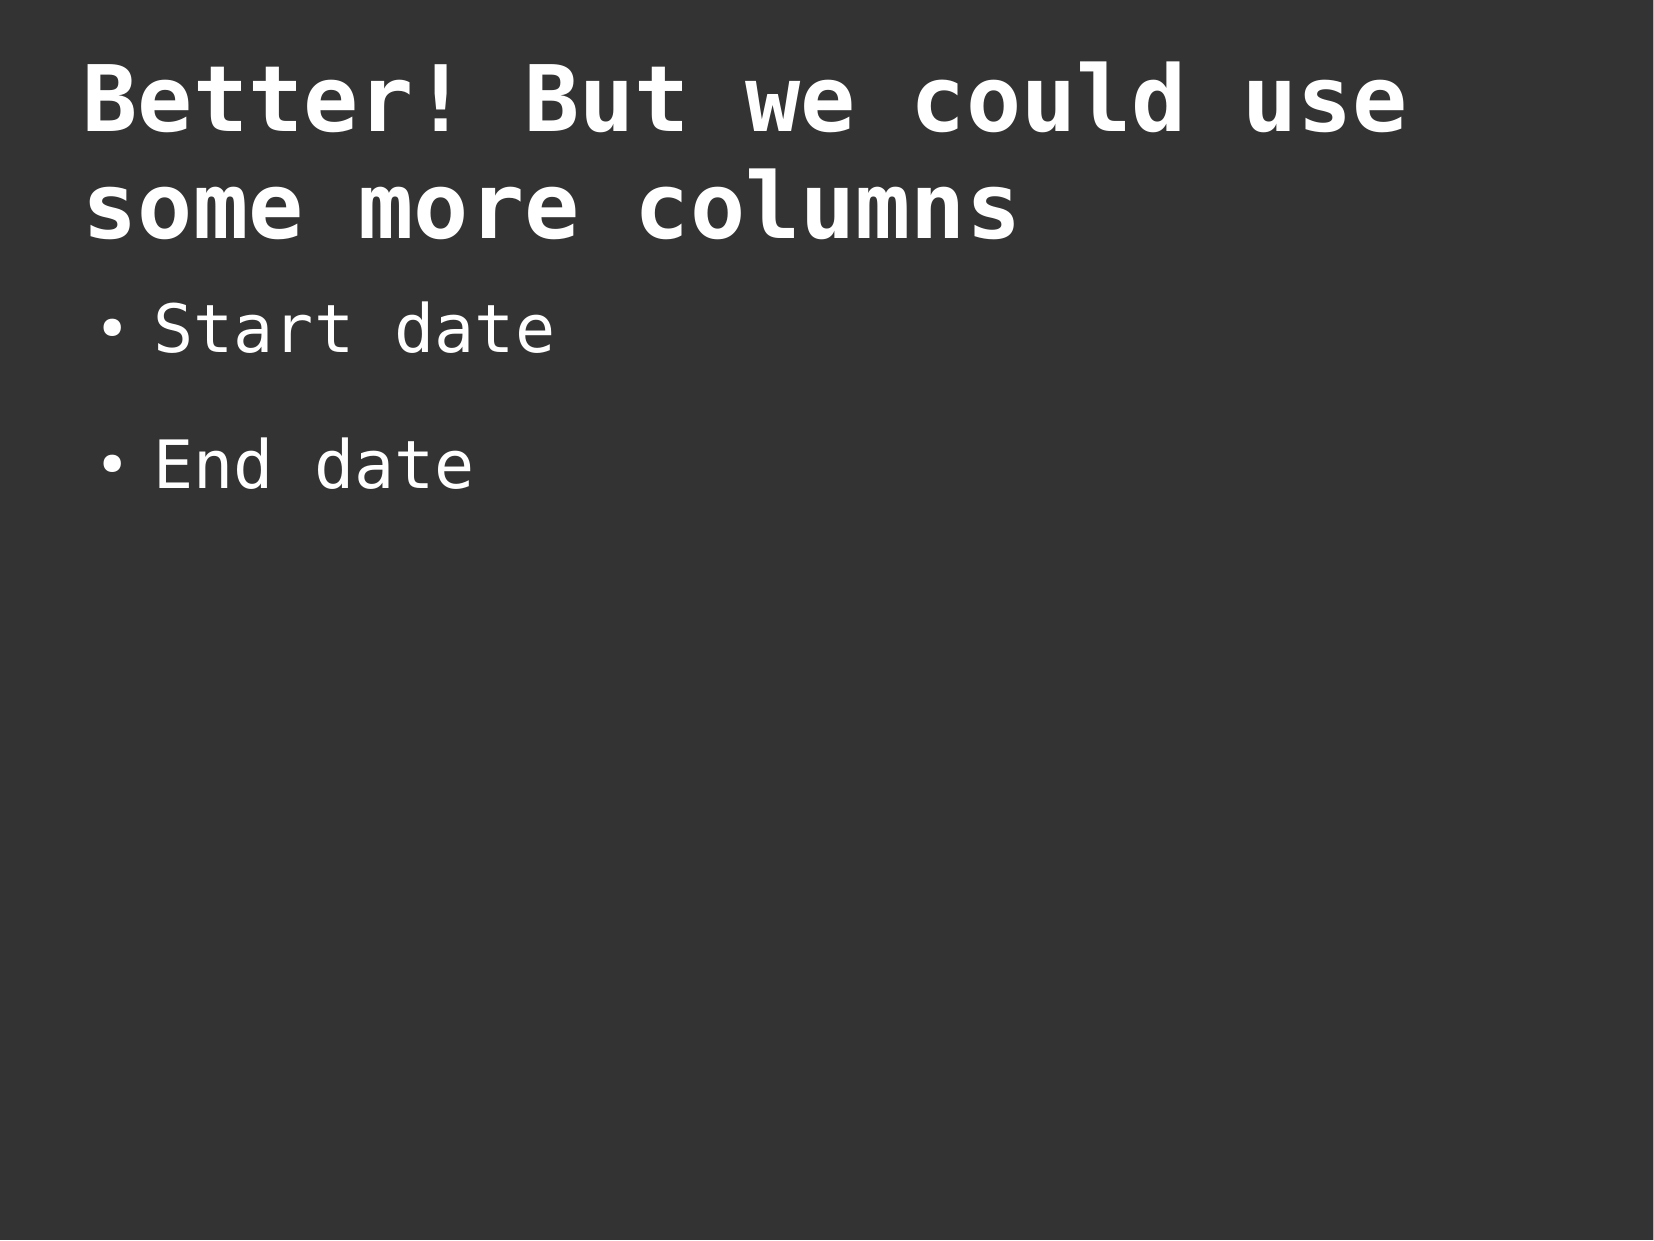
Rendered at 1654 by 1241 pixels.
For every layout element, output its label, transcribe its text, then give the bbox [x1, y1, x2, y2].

title Better! But we could use some more columns [82, 45, 1571, 261]
list Start date End date [82, 290, 1571, 1182]
